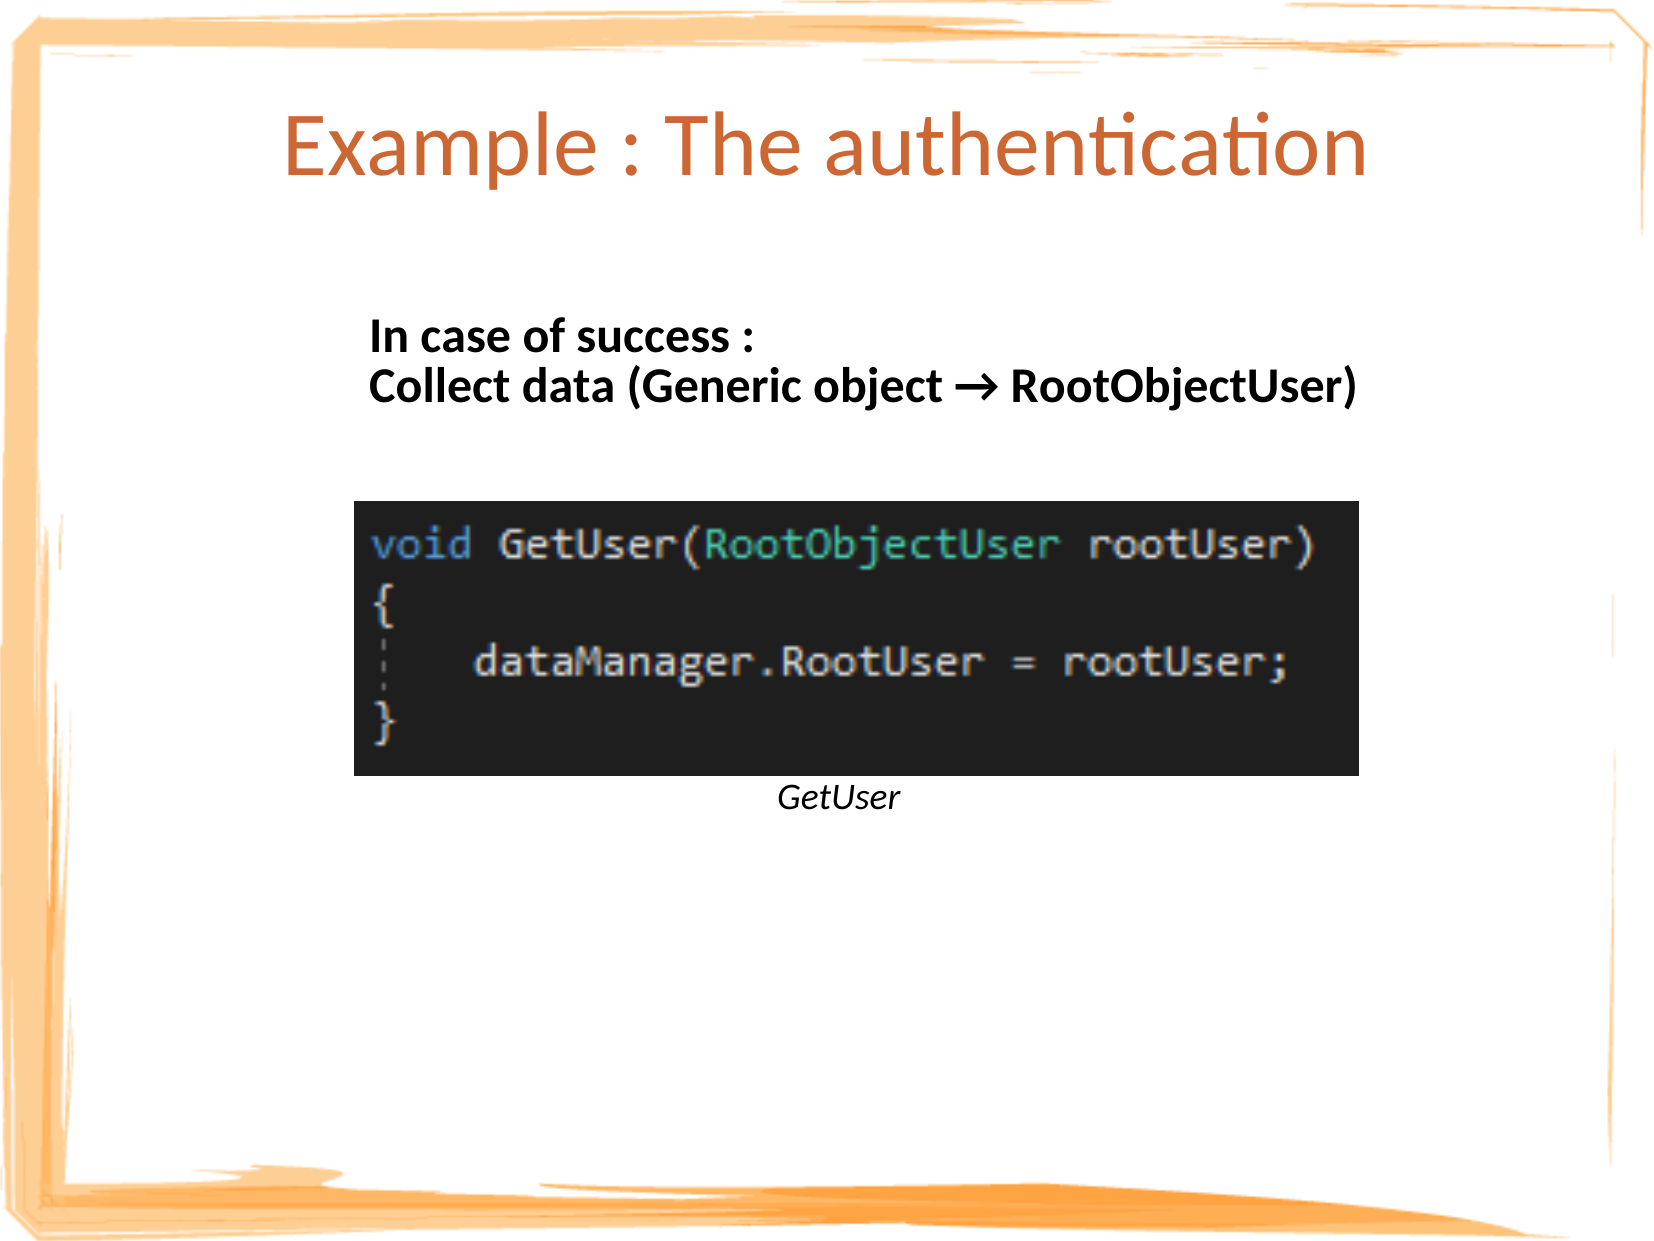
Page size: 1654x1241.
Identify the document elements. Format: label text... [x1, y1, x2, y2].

text_box In case of success : Collect data (Generic object → RootObjectUser) [354, 307, 1374, 423]
title Example : The authentication [82, 49, 1571, 257]
text_box GetUser [762, 774, 916, 827]
picture [0, 0, 1654, 1241]
